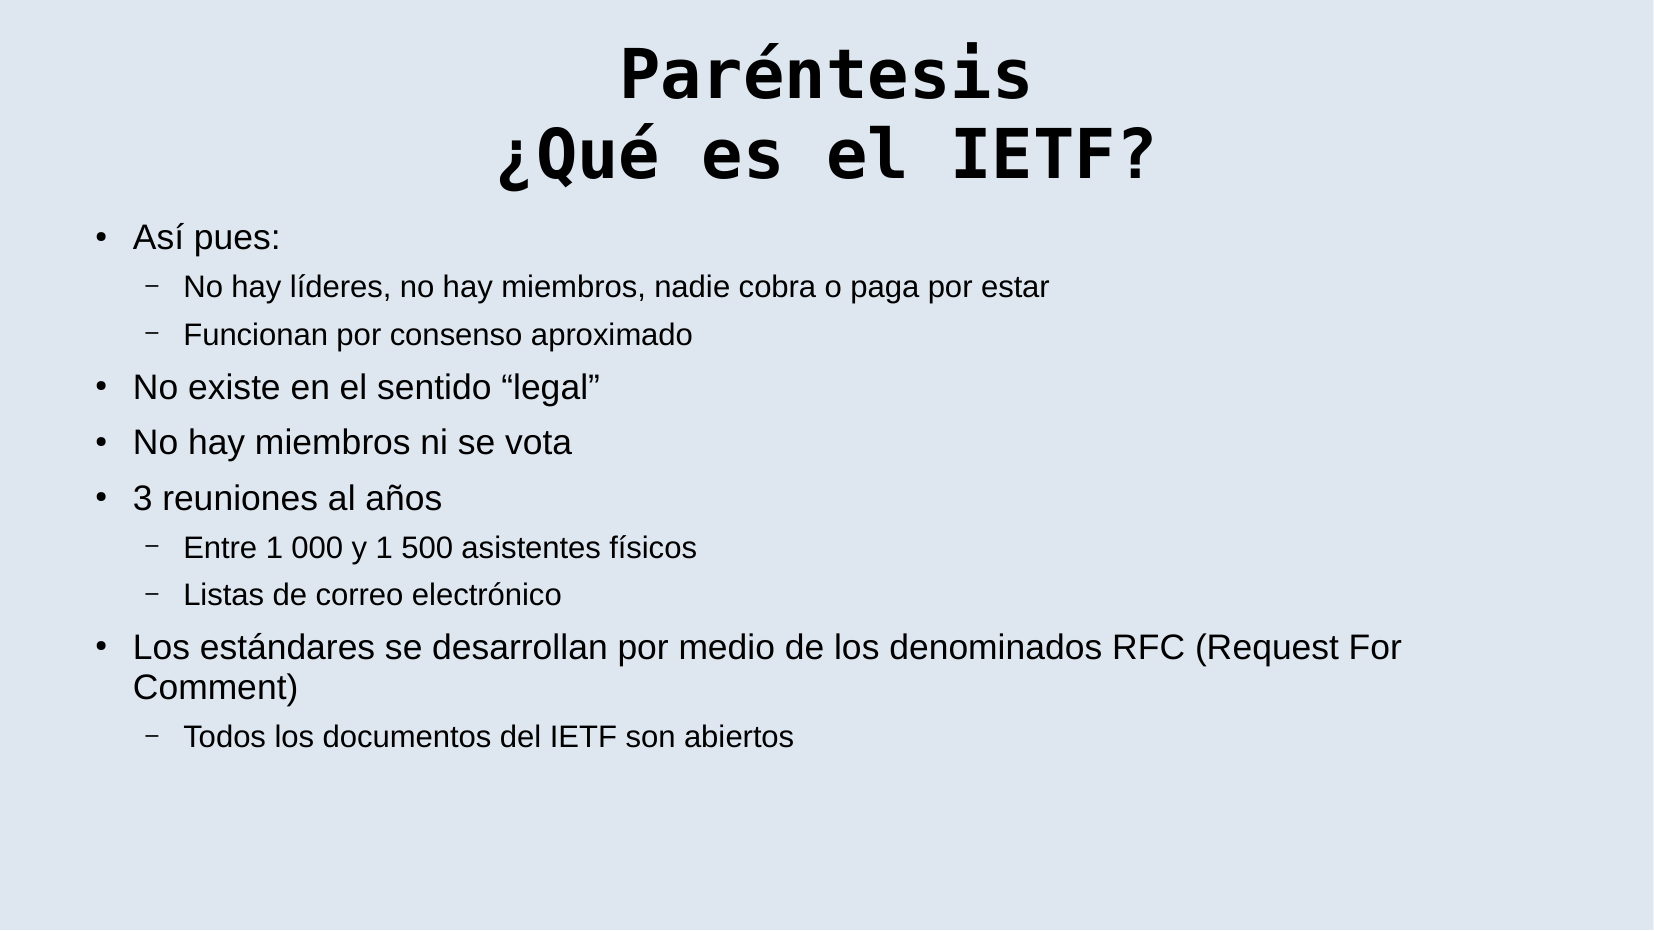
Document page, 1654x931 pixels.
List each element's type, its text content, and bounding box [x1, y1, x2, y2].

title Paréntesis ¿Qué es el IETF? [82, 34, 1571, 195]
list Así pues: No hay líderes, no hay miembros, nadie cobra o paga por estar Funcionan por consenso aproximado No existe en el sentido “legal” No hay miembros ni se vota 3 reuniones al años Entre 1 000 y 1 500 asistentes físicos Listas de correo electrónico Los estándares se desarrollan por medio de los denominados RFC (Request For Comment) Todos los documentos del IETF son abiertos [82, 217, 1571, 758]
